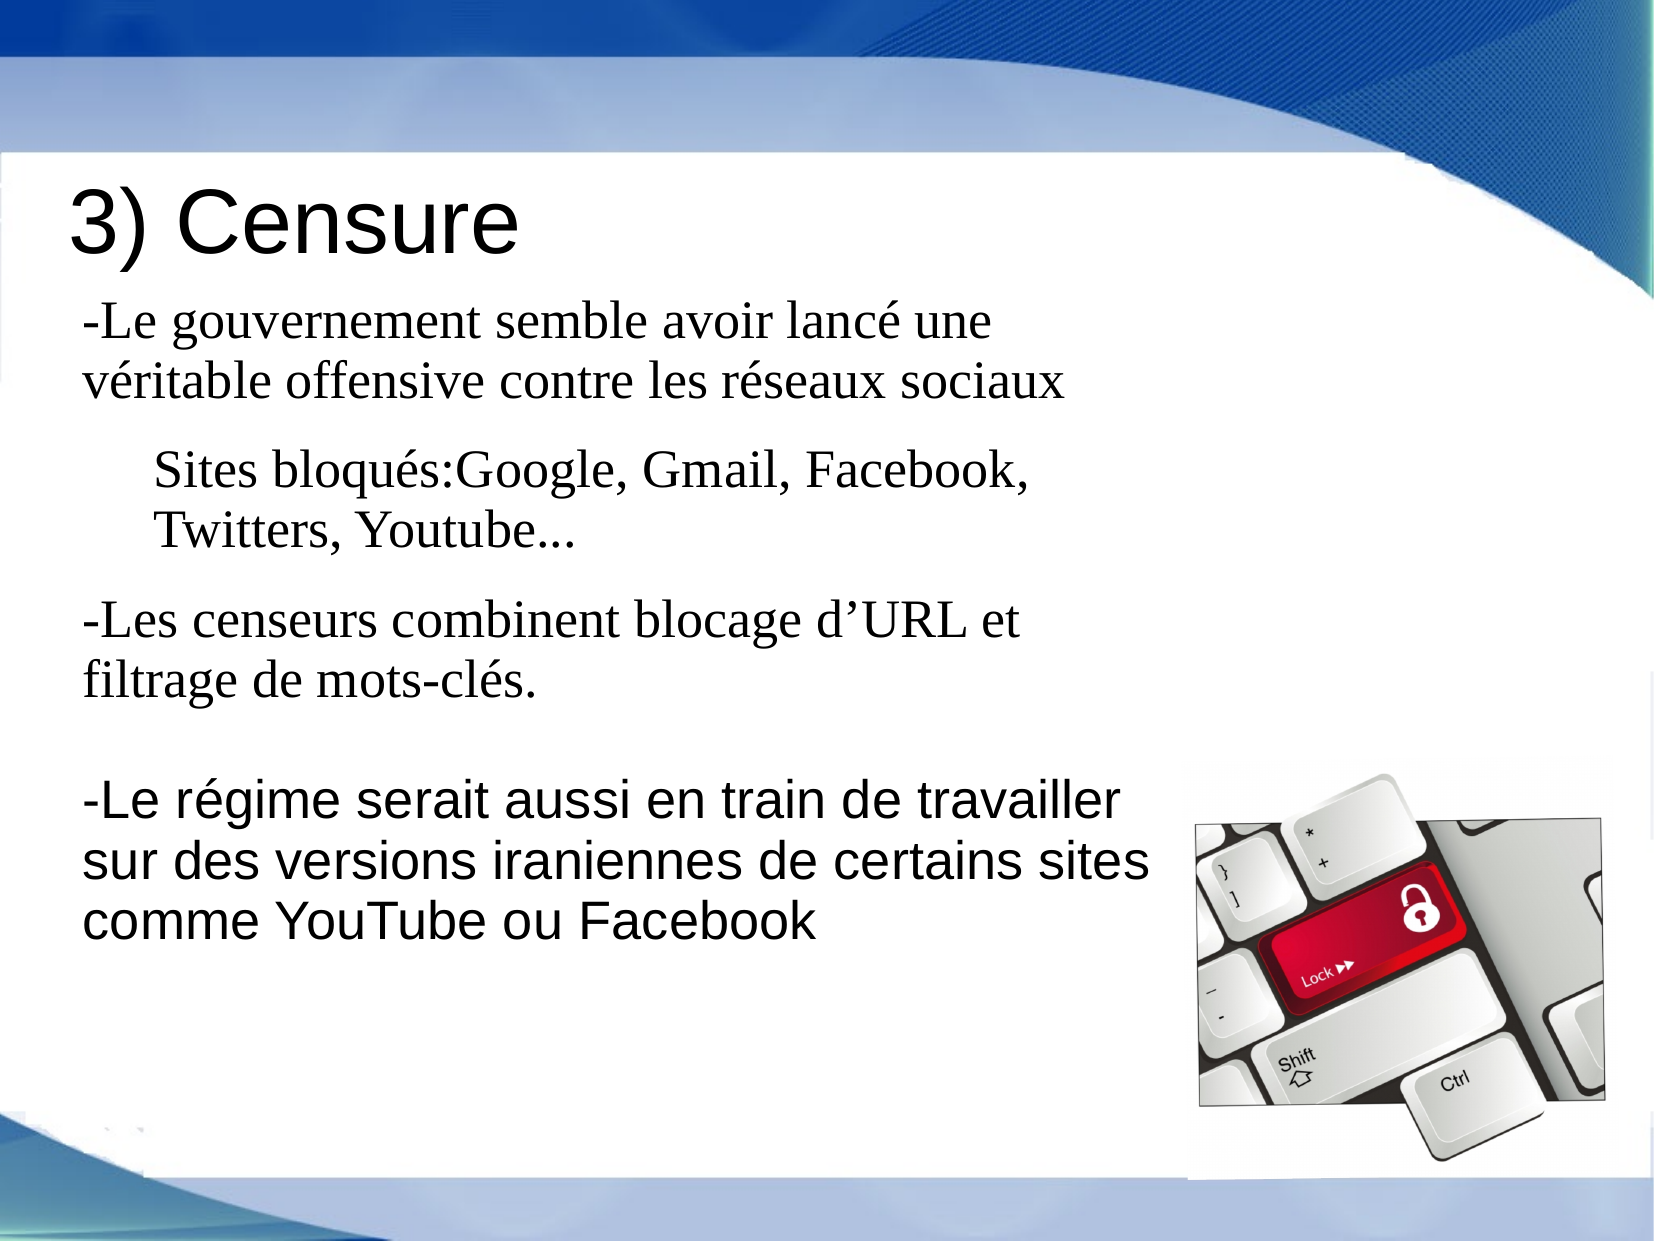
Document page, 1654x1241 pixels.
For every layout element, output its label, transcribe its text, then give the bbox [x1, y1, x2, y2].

title 3) Censure [0, 118, 1040, 326]
list -Le gouvernement semble avoir lancé une véritable offensive contre les réseaux sociaux Sites bloqués:Google, Gmail, Facebook, Twitters, Youtube... -Les censeurs combinent blocage d’URL et filtrage de mots-clés. -Le régime serait aussi en train de travailler sur des versions iraniennes de certains sites comme YouTube ou Facebook [82, 290, 1182, 1146]
picture [0, 0, 1654, 1241]
